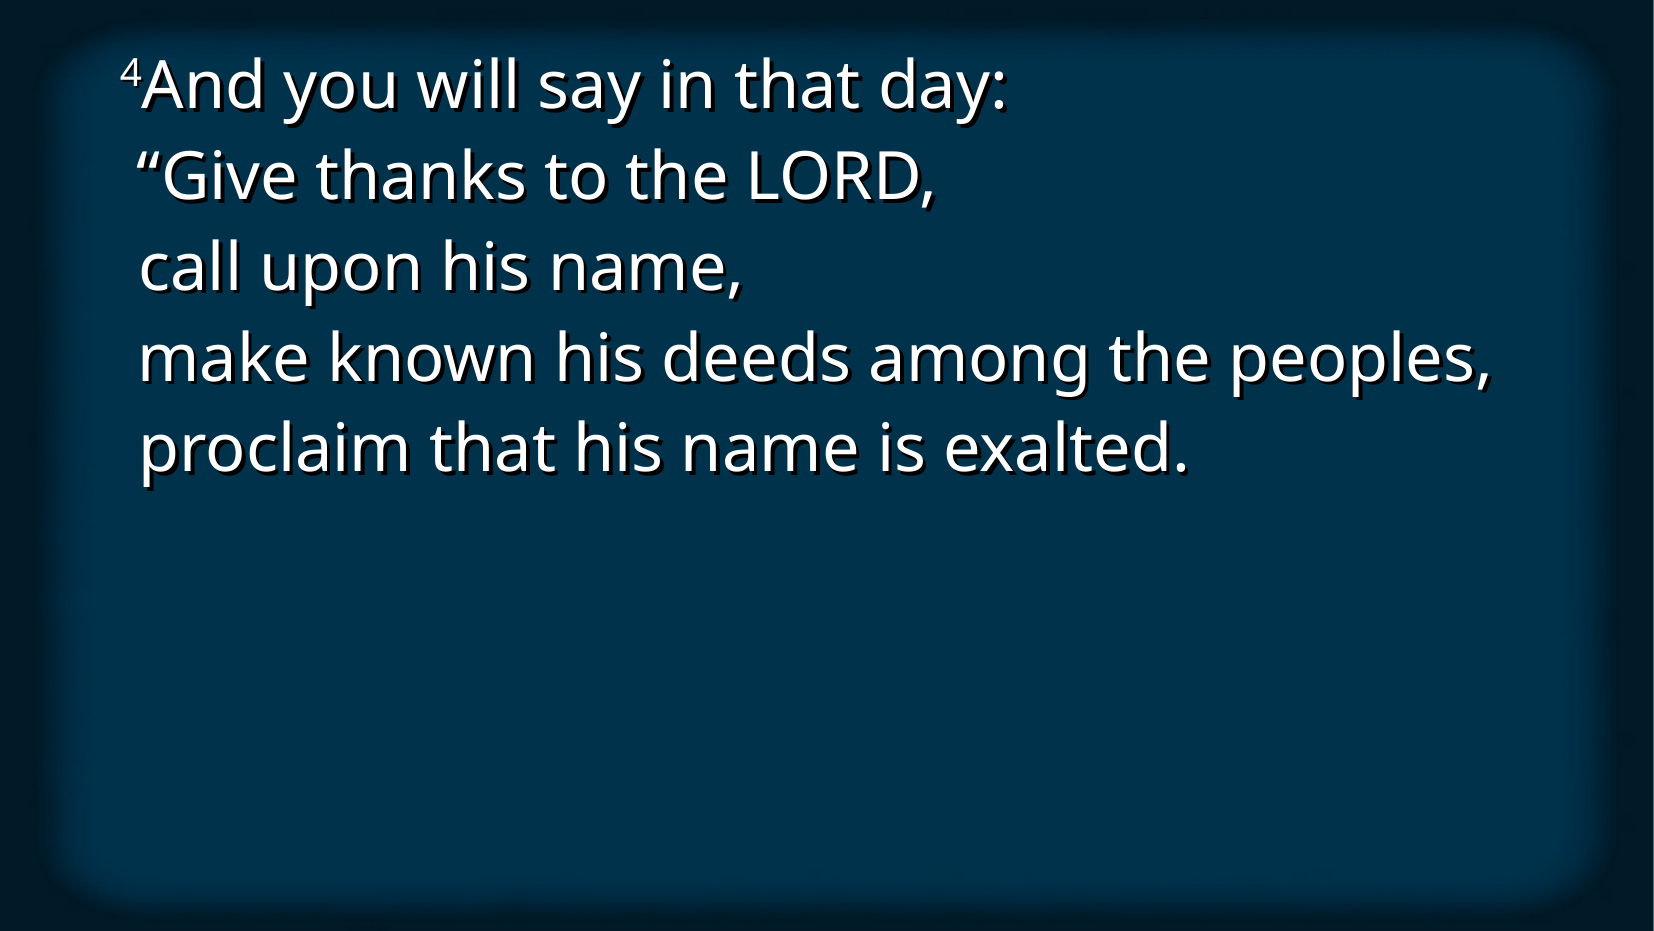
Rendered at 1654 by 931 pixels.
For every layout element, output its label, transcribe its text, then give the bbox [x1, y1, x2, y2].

picture [0, 0, 1654, 931]
text_box 4And you will say in that day: “Give thanks to the LORD, call upon his name, make known his deeds among the peoples, proclaim that his name is exalted. [105, 30, 1561, 489]
